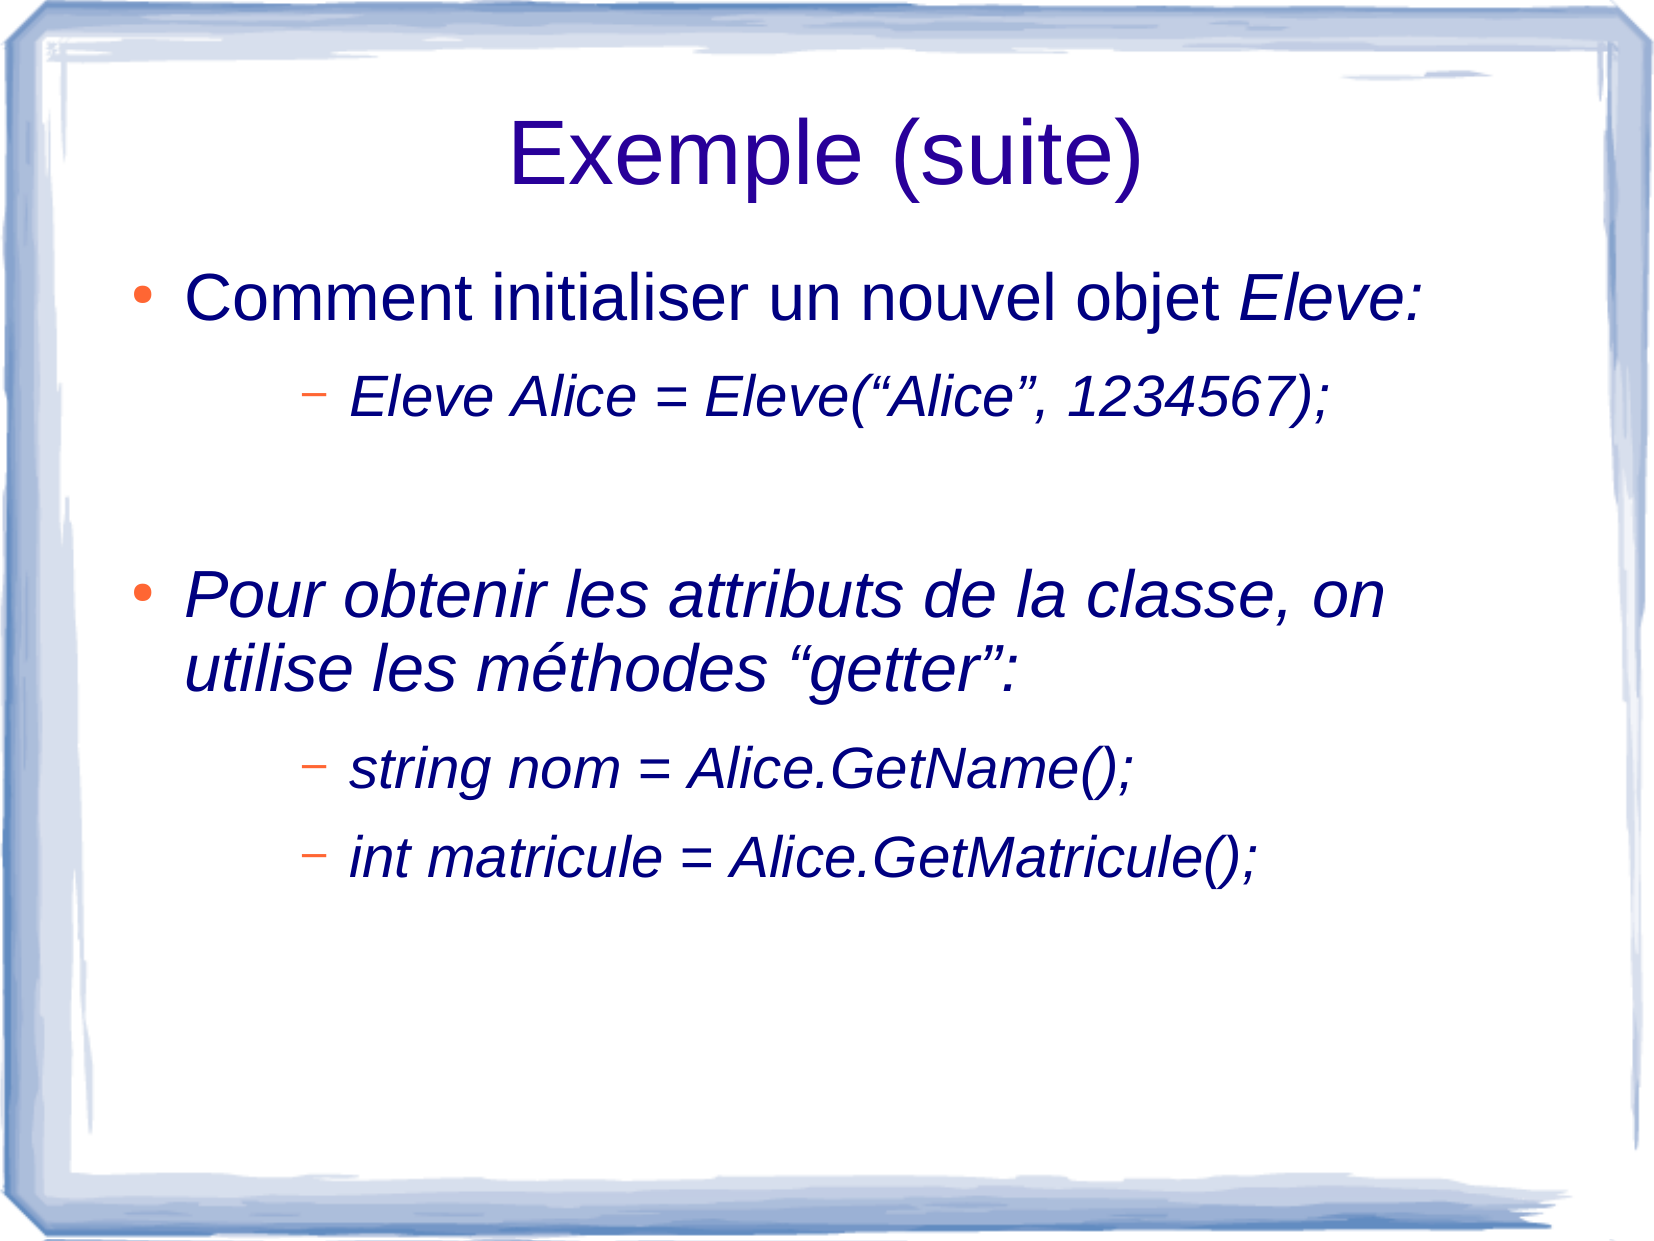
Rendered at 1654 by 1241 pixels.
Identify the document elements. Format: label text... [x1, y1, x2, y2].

title Exemple (suite) [82, 49, 1571, 257]
picture [0, 0, 1654, 1241]
list Comment initialiser un nouvel objet Eleve: Eleve Alice = Eleve(“Alice”, 1234567); Pour obtenir les attributs de la classe, on utilise les méthodes “getter”: string nom = Alice.GetName(); int matricule = Alice.GetMatricule(); [113, 259, 1566, 1134]
